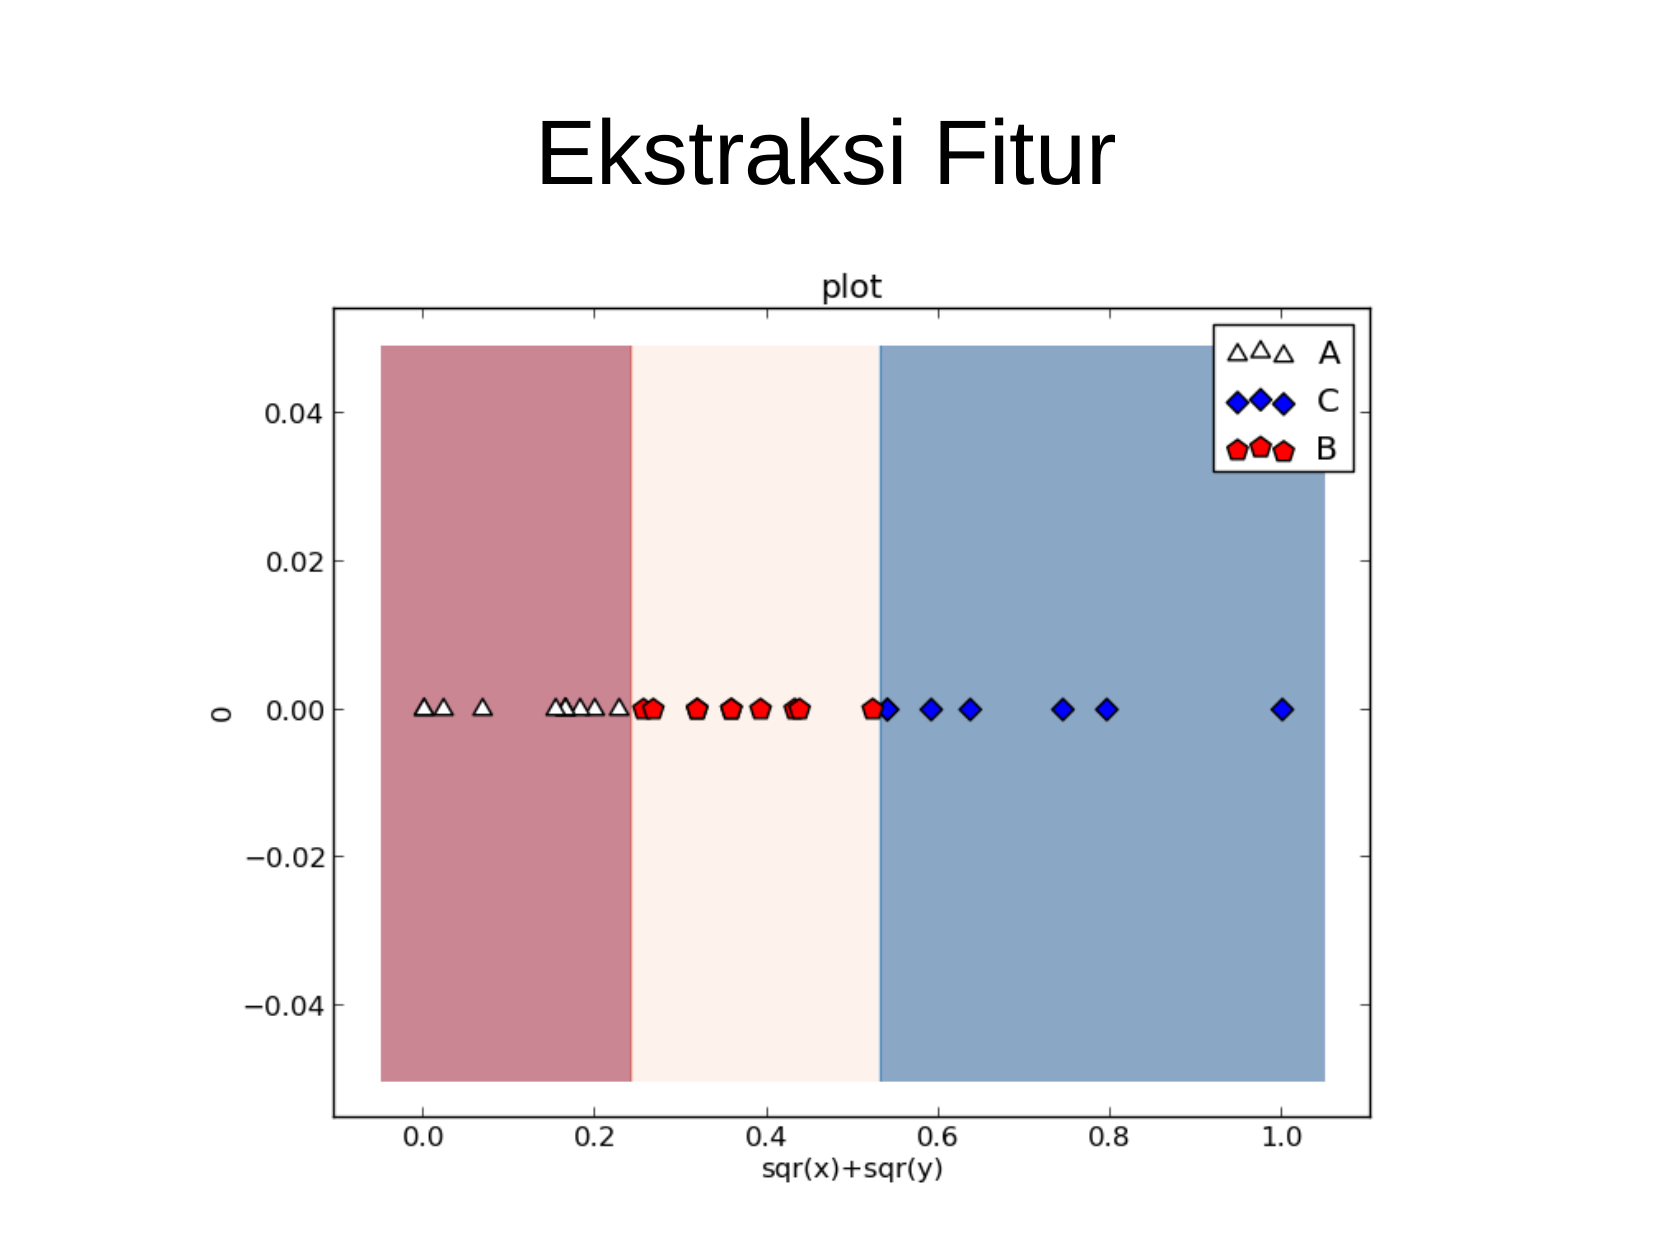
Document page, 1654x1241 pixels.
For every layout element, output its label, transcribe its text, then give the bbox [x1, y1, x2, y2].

title Ekstraksi Fitur [82, 49, 1571, 257]
picture [167, 209, 1505, 1219]
